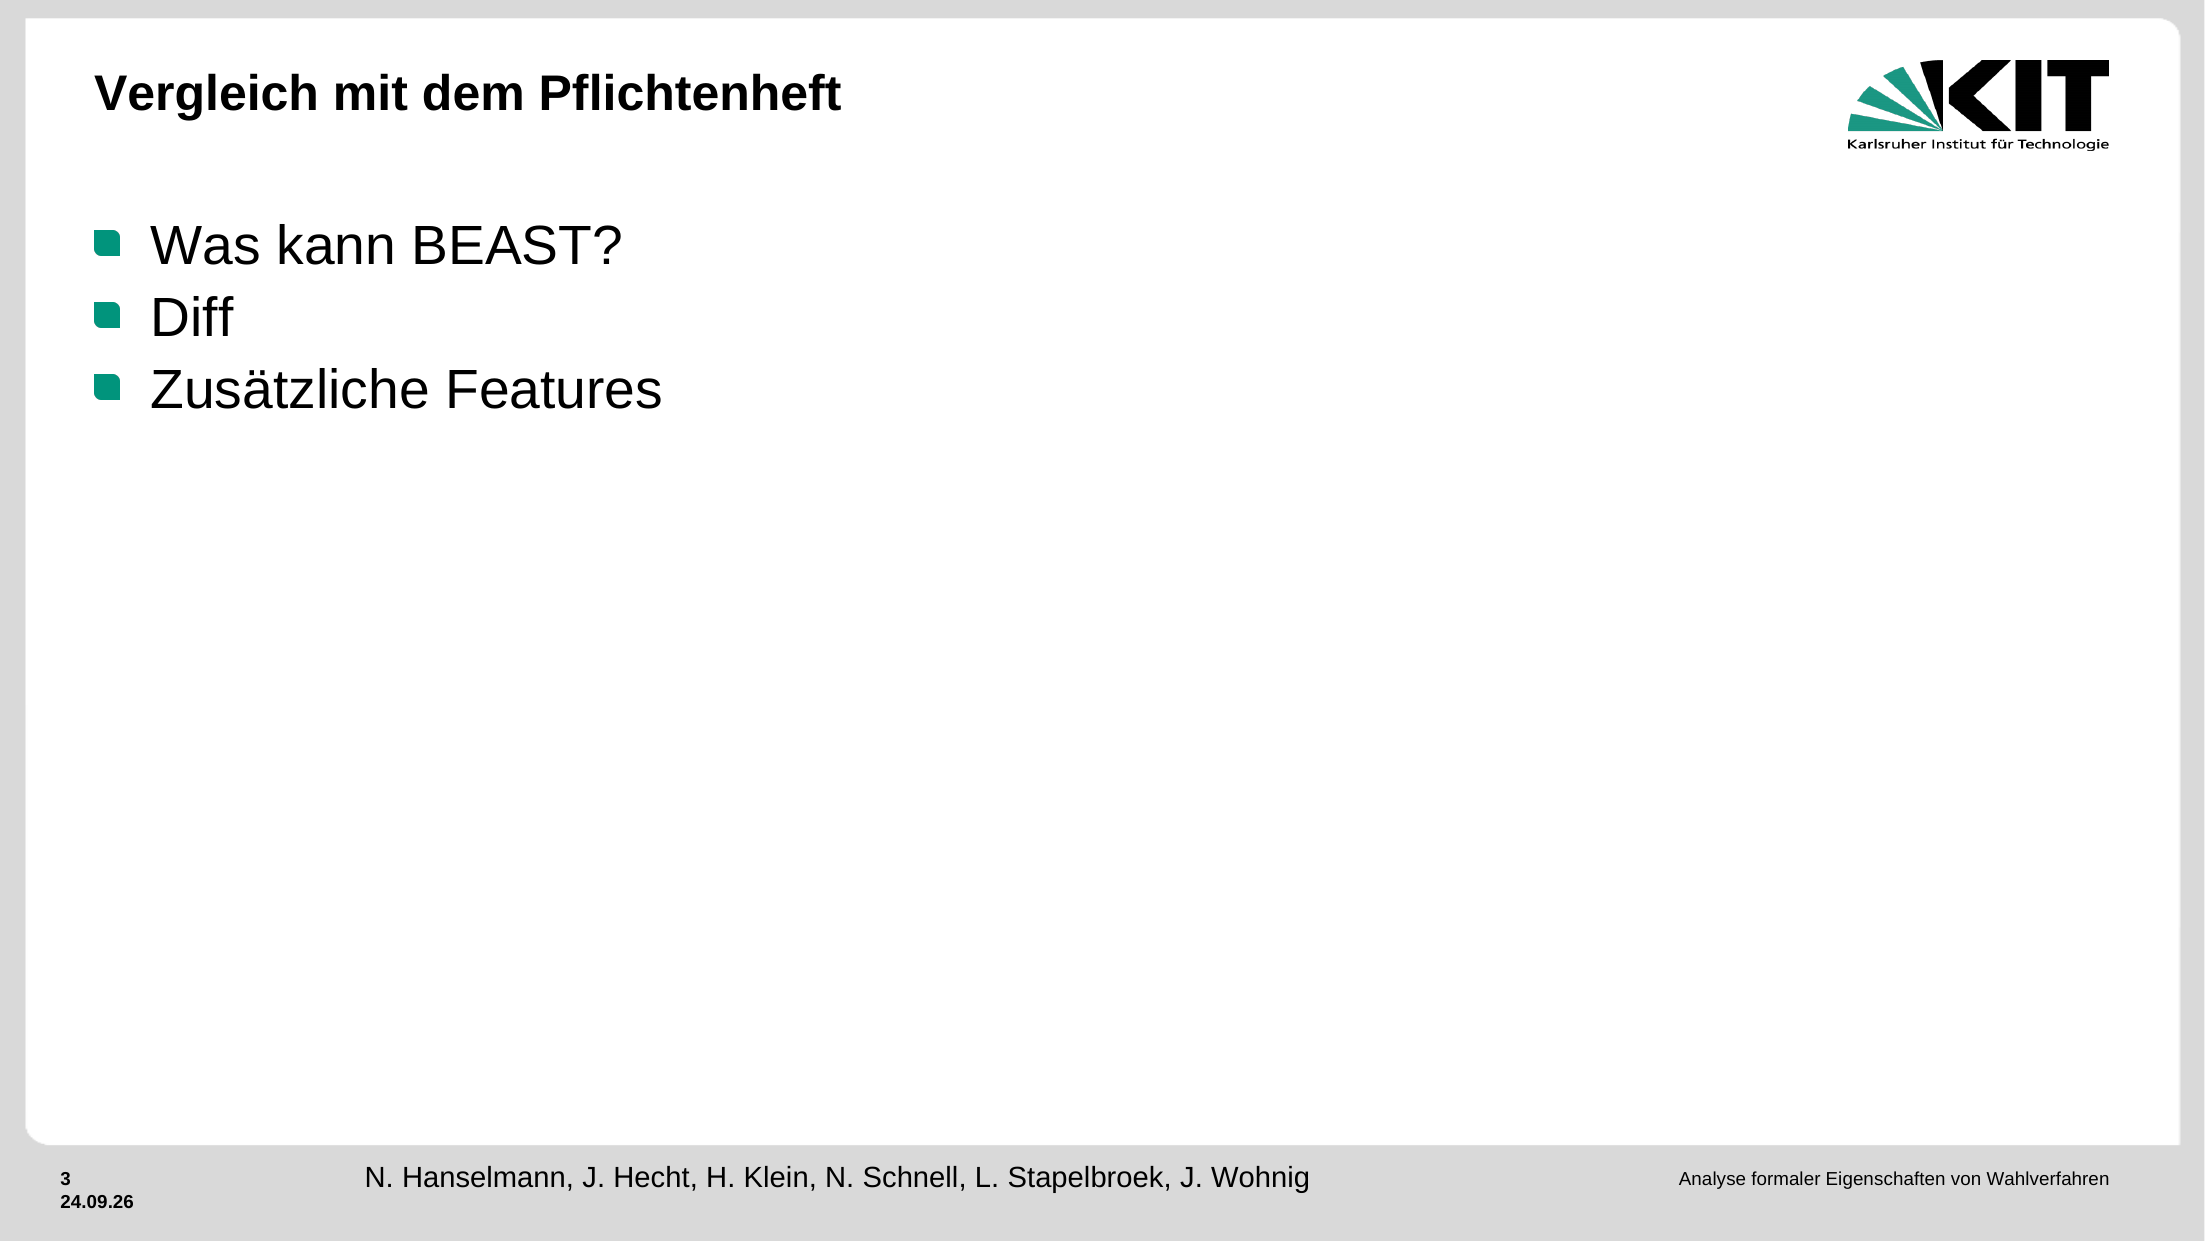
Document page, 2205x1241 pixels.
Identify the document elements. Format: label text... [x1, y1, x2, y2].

picture [0, 0, 2205, 1241]
title Vergleich mit dem Pflichtenheft [94, 60, 1761, 162]
list Was kann BEAST? Diff Zusätzliche Features [94, 216, 2084, 1102]
